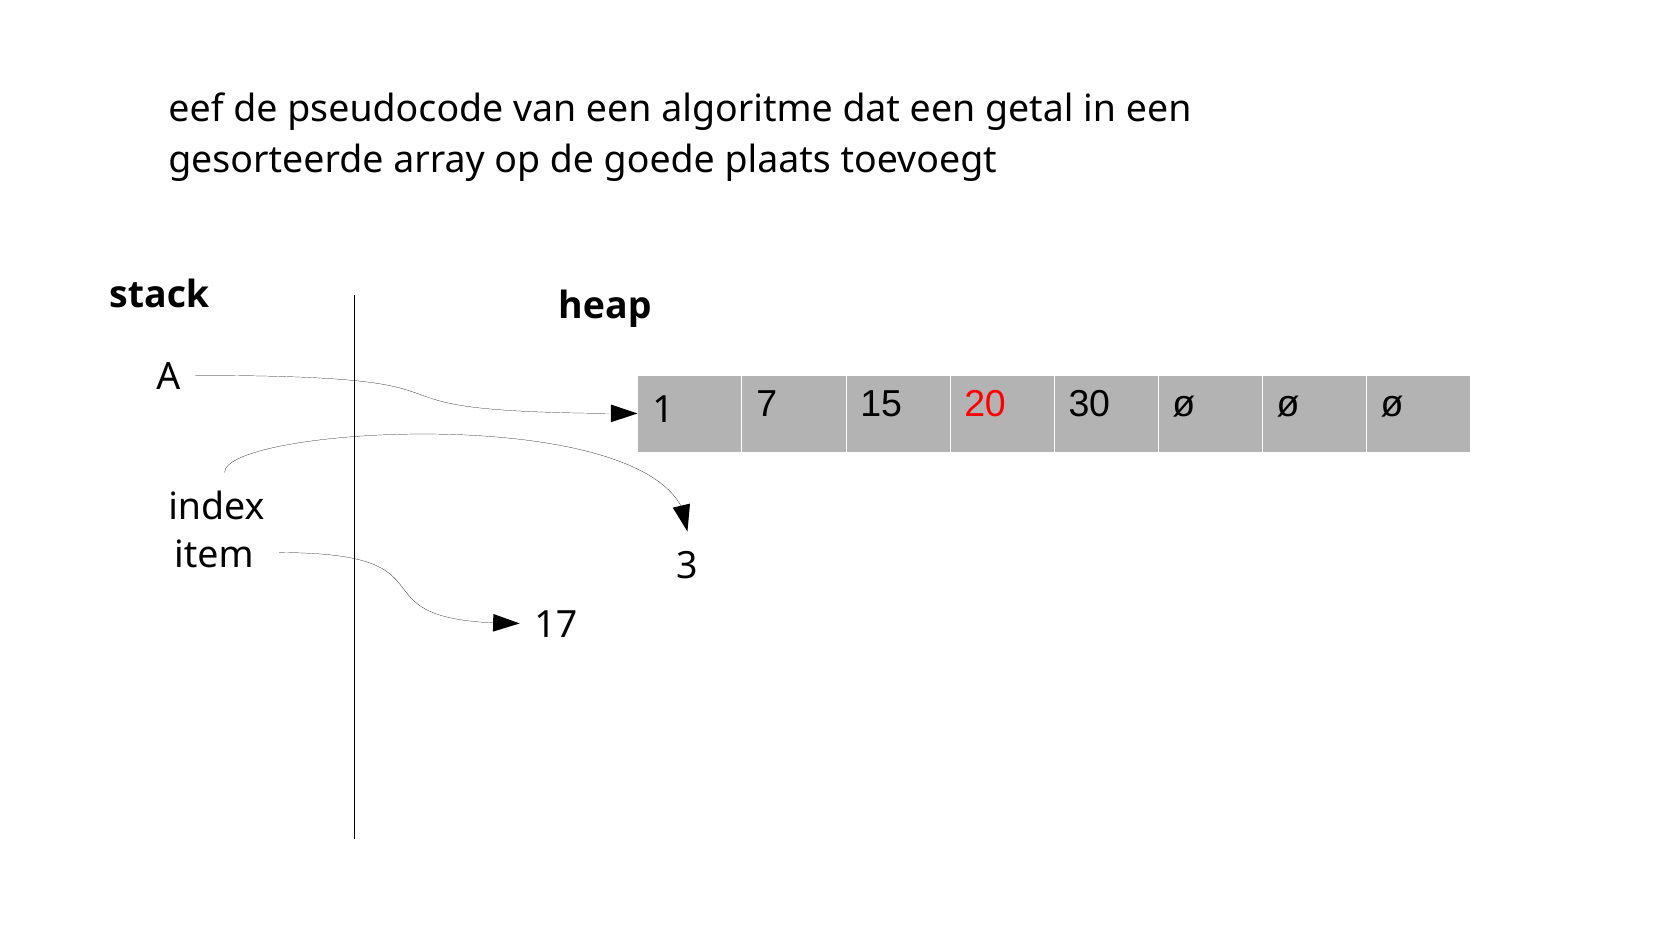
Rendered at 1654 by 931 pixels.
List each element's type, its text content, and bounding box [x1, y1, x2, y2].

text_box eef de pseudocode van een algoritme dat een getal in een gesorteerde array op de goede plaats toevoegt [153, 73, 1347, 220]
table_header ø [1263, 376, 1366, 452]
table_header 20 [951, 376, 1054, 452]
table_header ø [1159, 376, 1262, 452]
text_box 17 [519, 590, 595, 649]
text_box item [159, 531, 280, 579]
text_box stack [94, 259, 237, 319]
table_header ø [1367, 376, 1470, 452]
table_header 15 [847, 376, 950, 452]
text_box index [153, 472, 296, 531]
text_box heap [543, 271, 663, 331]
text_box 3 [661, 531, 714, 590]
table_header 30 [1055, 376, 1158, 452]
table_header 1 [638, 376, 741, 452]
text_box A [141, 342, 194, 401]
table_header 7 [742, 376, 846, 452]
